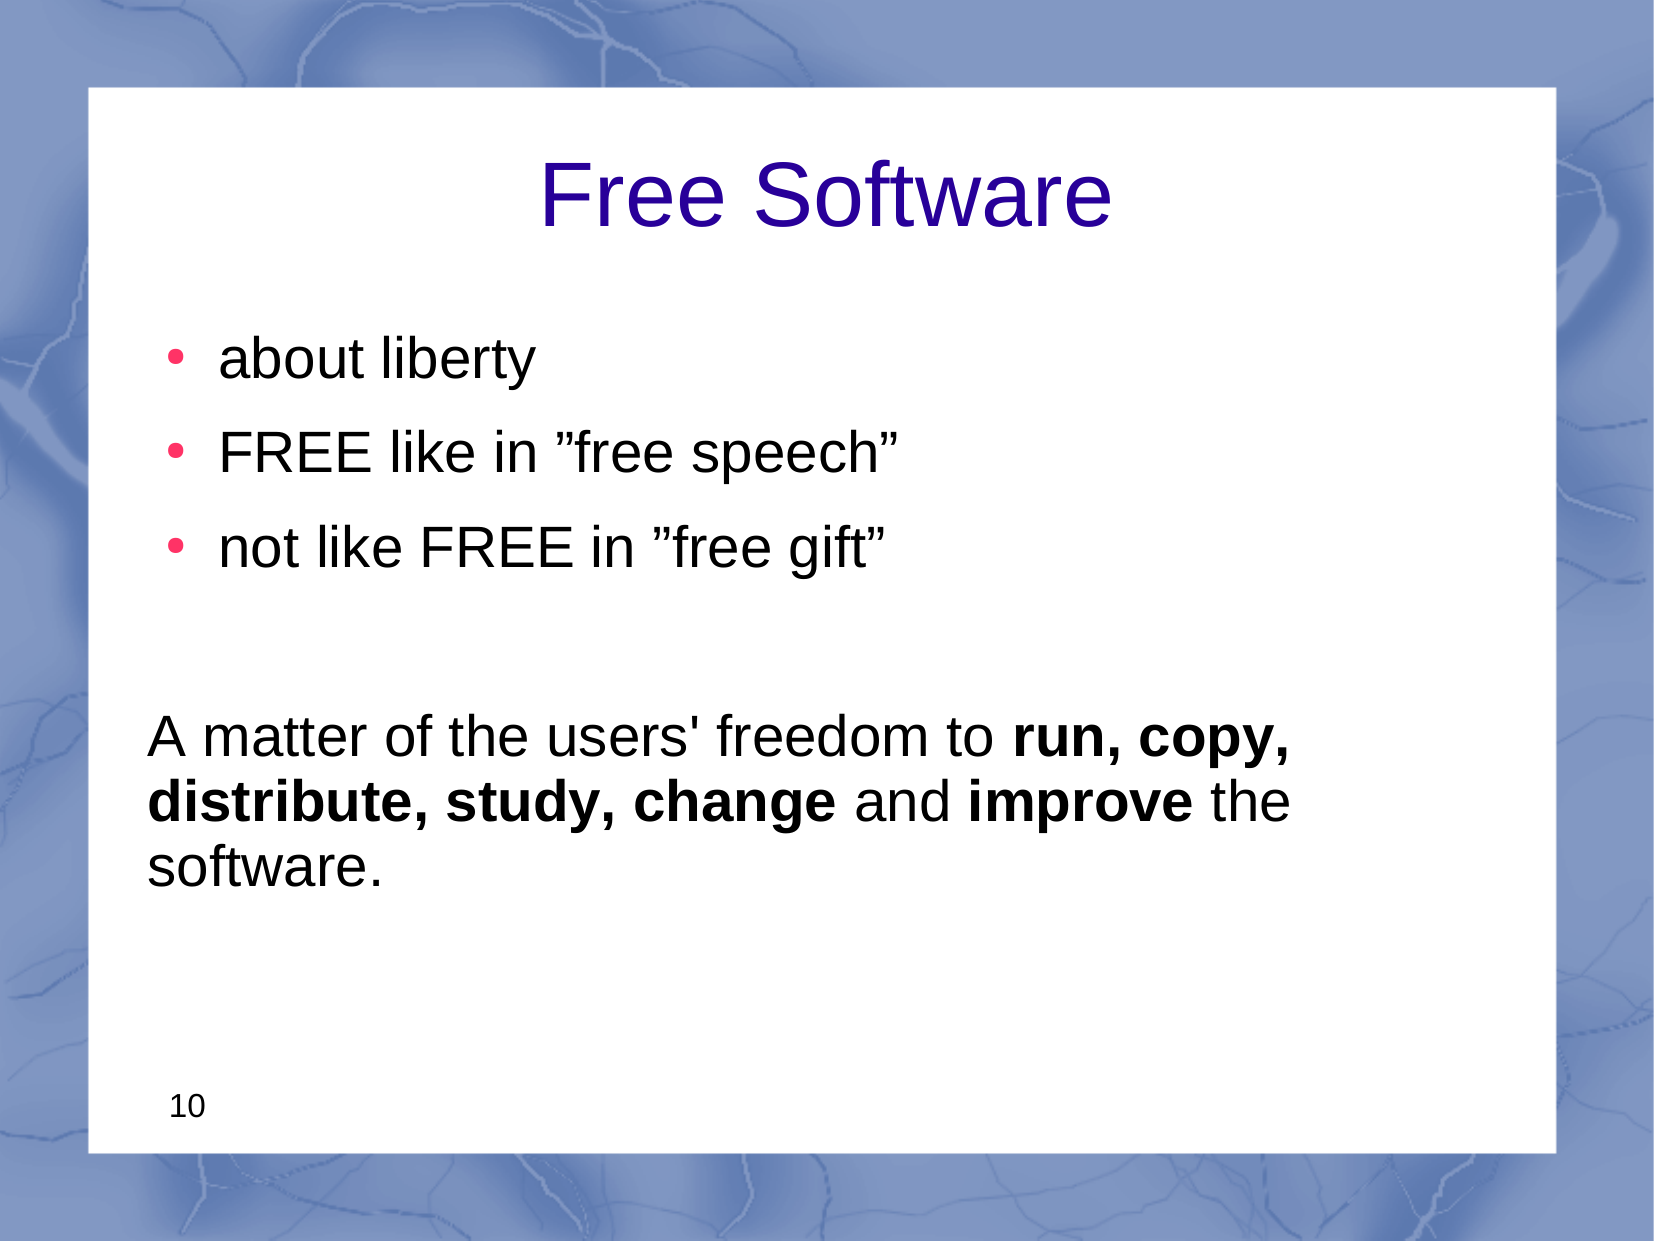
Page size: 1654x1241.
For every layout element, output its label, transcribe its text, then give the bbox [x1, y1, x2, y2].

list about liberty FREE like in ”free speech” not like FREE in ”free gift” A matter of the users' freedom to run, copy, distribute, study, change and improve the software. [147, 325, 1506, 1045]
picture [0, 0, 1654, 1241]
title Free Software [118, 90, 1536, 298]
